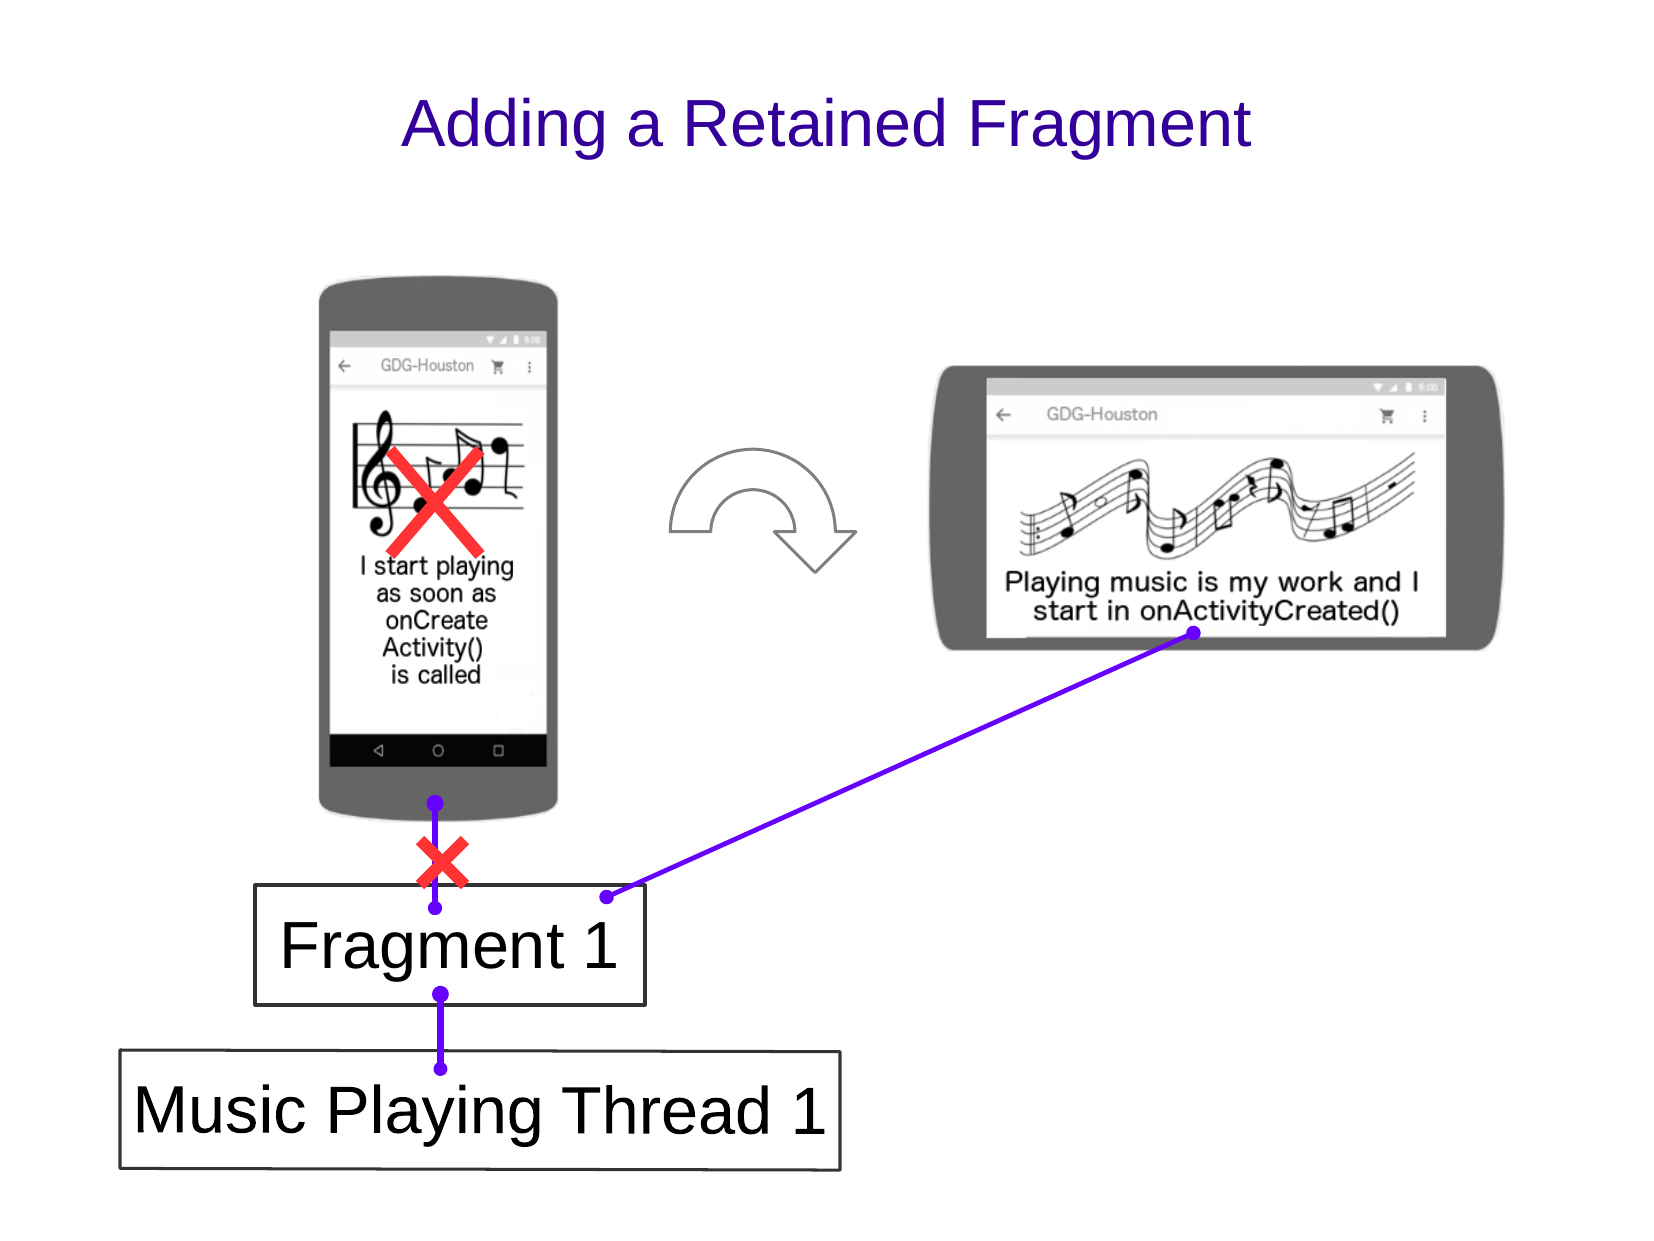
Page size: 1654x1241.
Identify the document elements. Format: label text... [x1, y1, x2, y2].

text_box Fragment 1 [255, 885, 646, 1006]
picture [264, 243, 616, 856]
title Adding a Retained Fragment [82, 27, 1572, 220]
text_box Music Playing Thread 1 [120, 1050, 841, 1171]
picture [917, 359, 1516, 656]
